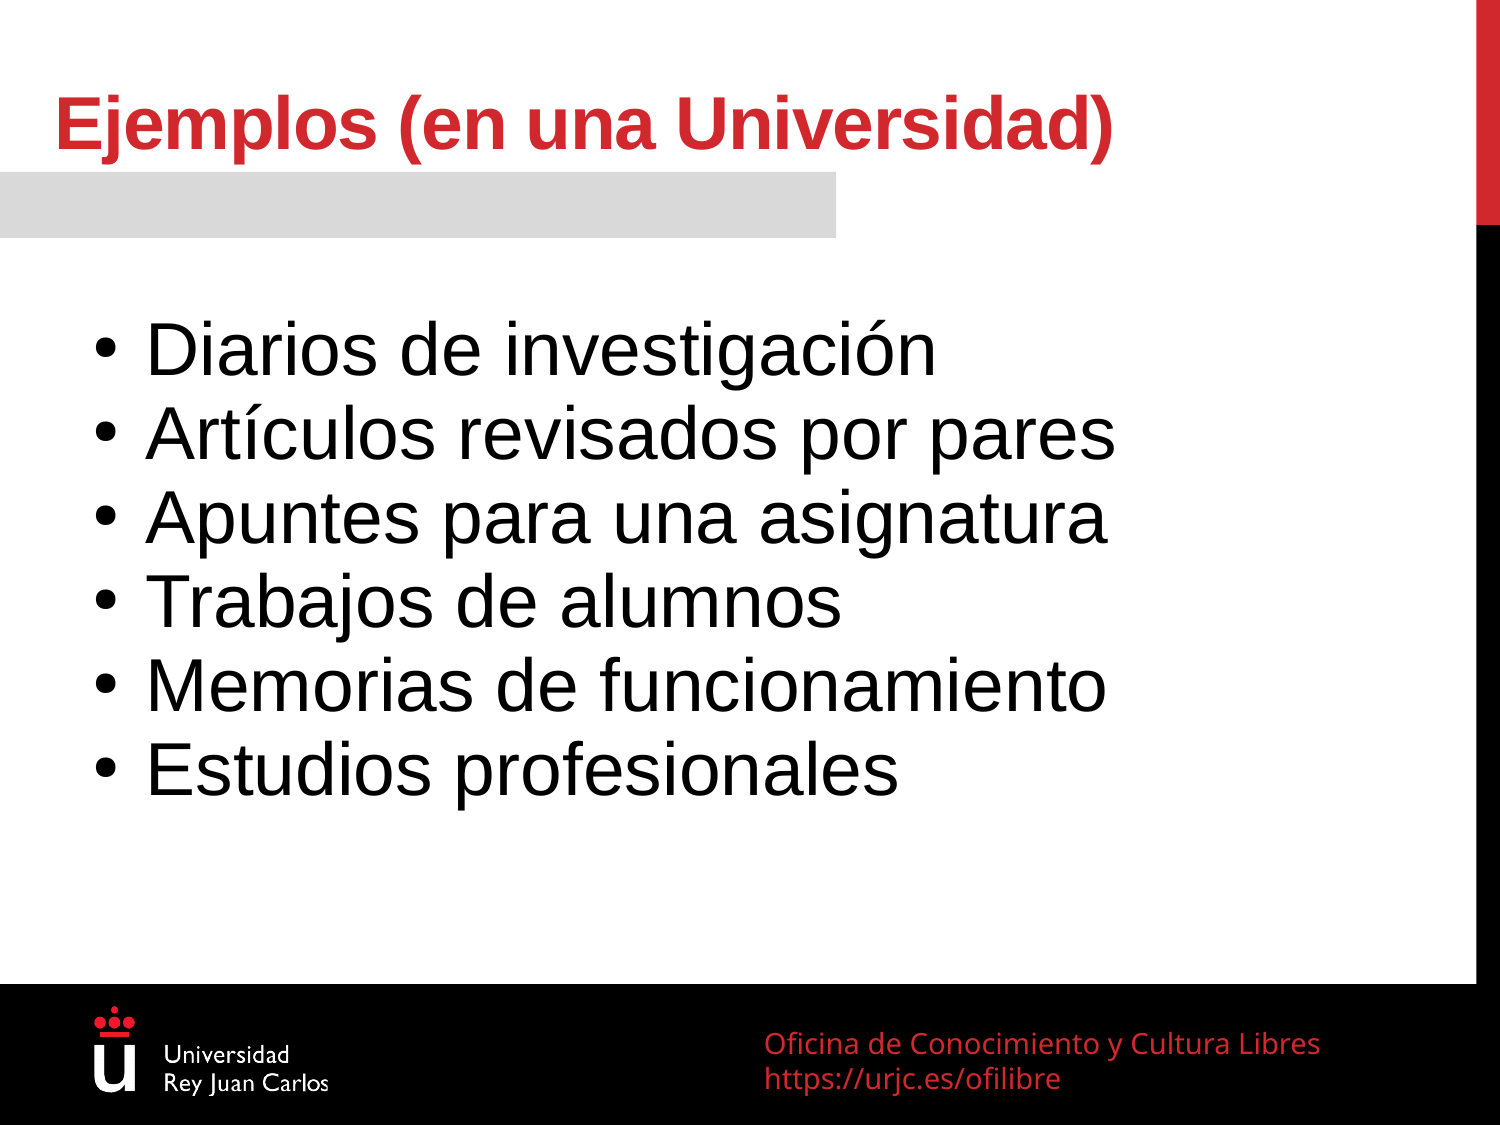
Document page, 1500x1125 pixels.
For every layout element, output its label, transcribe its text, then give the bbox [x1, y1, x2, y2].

picture [94, 1006, 328, 1096]
text_box Diarios de investigación Artículos revisados por pares Apuntes para una asignatura Trabajos de alumnos Memorias de funcionamiento Estudios profesionales [60, 299, 1254, 903]
text_box Ejemplos (en una Universidad) [39, 24, 1366, 172]
text_box [0, 984, 1500, 1125]
text_box Oficina de Conocimiento y Cultura Libres https://urjc.es/ofilibre [748, 1017, 1500, 1125]
text_box [0, 171, 837, 238]
title [75, 172, 1026, 250]
